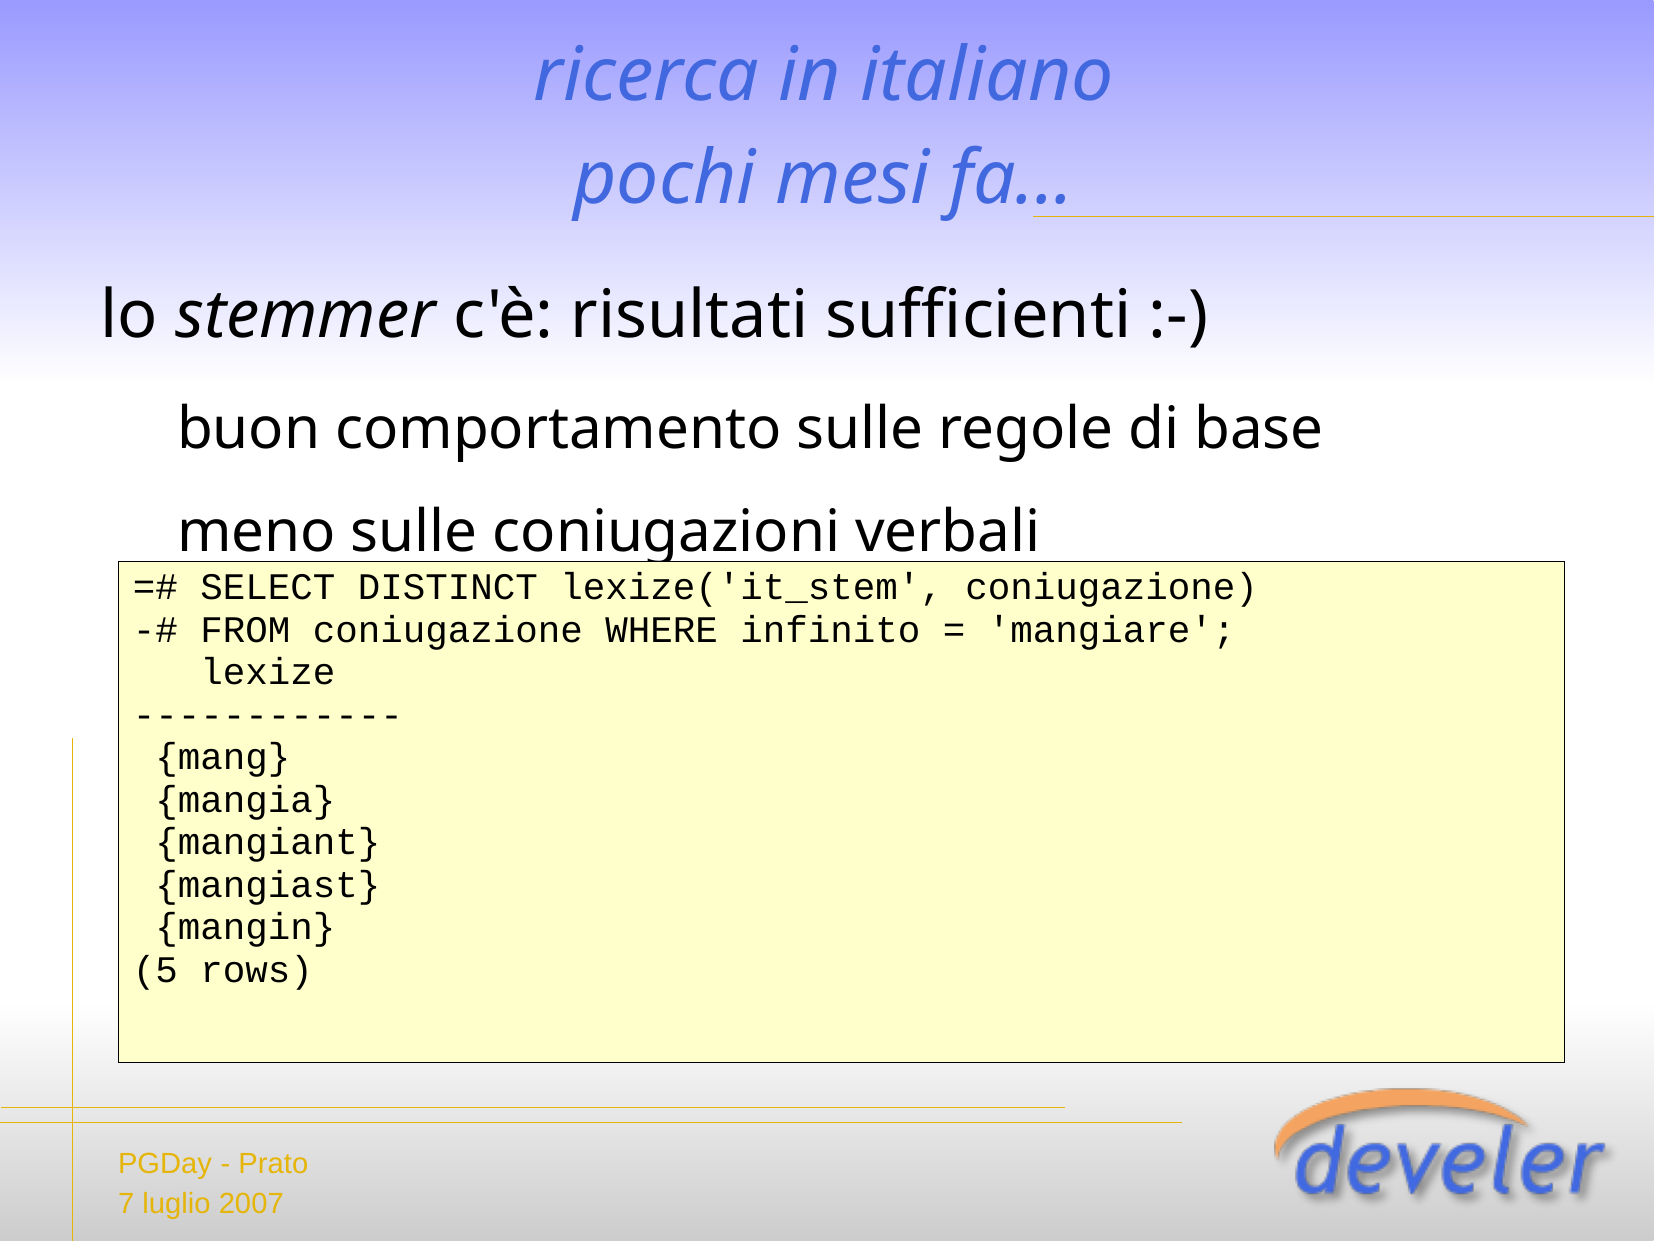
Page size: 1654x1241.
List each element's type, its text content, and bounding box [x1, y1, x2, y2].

title ricerca in italiano pochi mesi fa... [82, 35, 1565, 211]
text_box =# SELECT DISTINCT lexize('it_stem', coniugazione) -# FROM coniugazione WHERE infinito = 'mangiare'; lexize ------------ {mang} {mangia} {mangiant} {mangiast} {mangin} (5 rows) [118, 561, 1565, 1063]
picture [1269, 1083, 1622, 1211]
list lo stemmer c'è: risultati sufficienti :-) buon comportamento sulle regole di base meno sulle coniugazioni verbali [82, 265, 1571, 1078]
